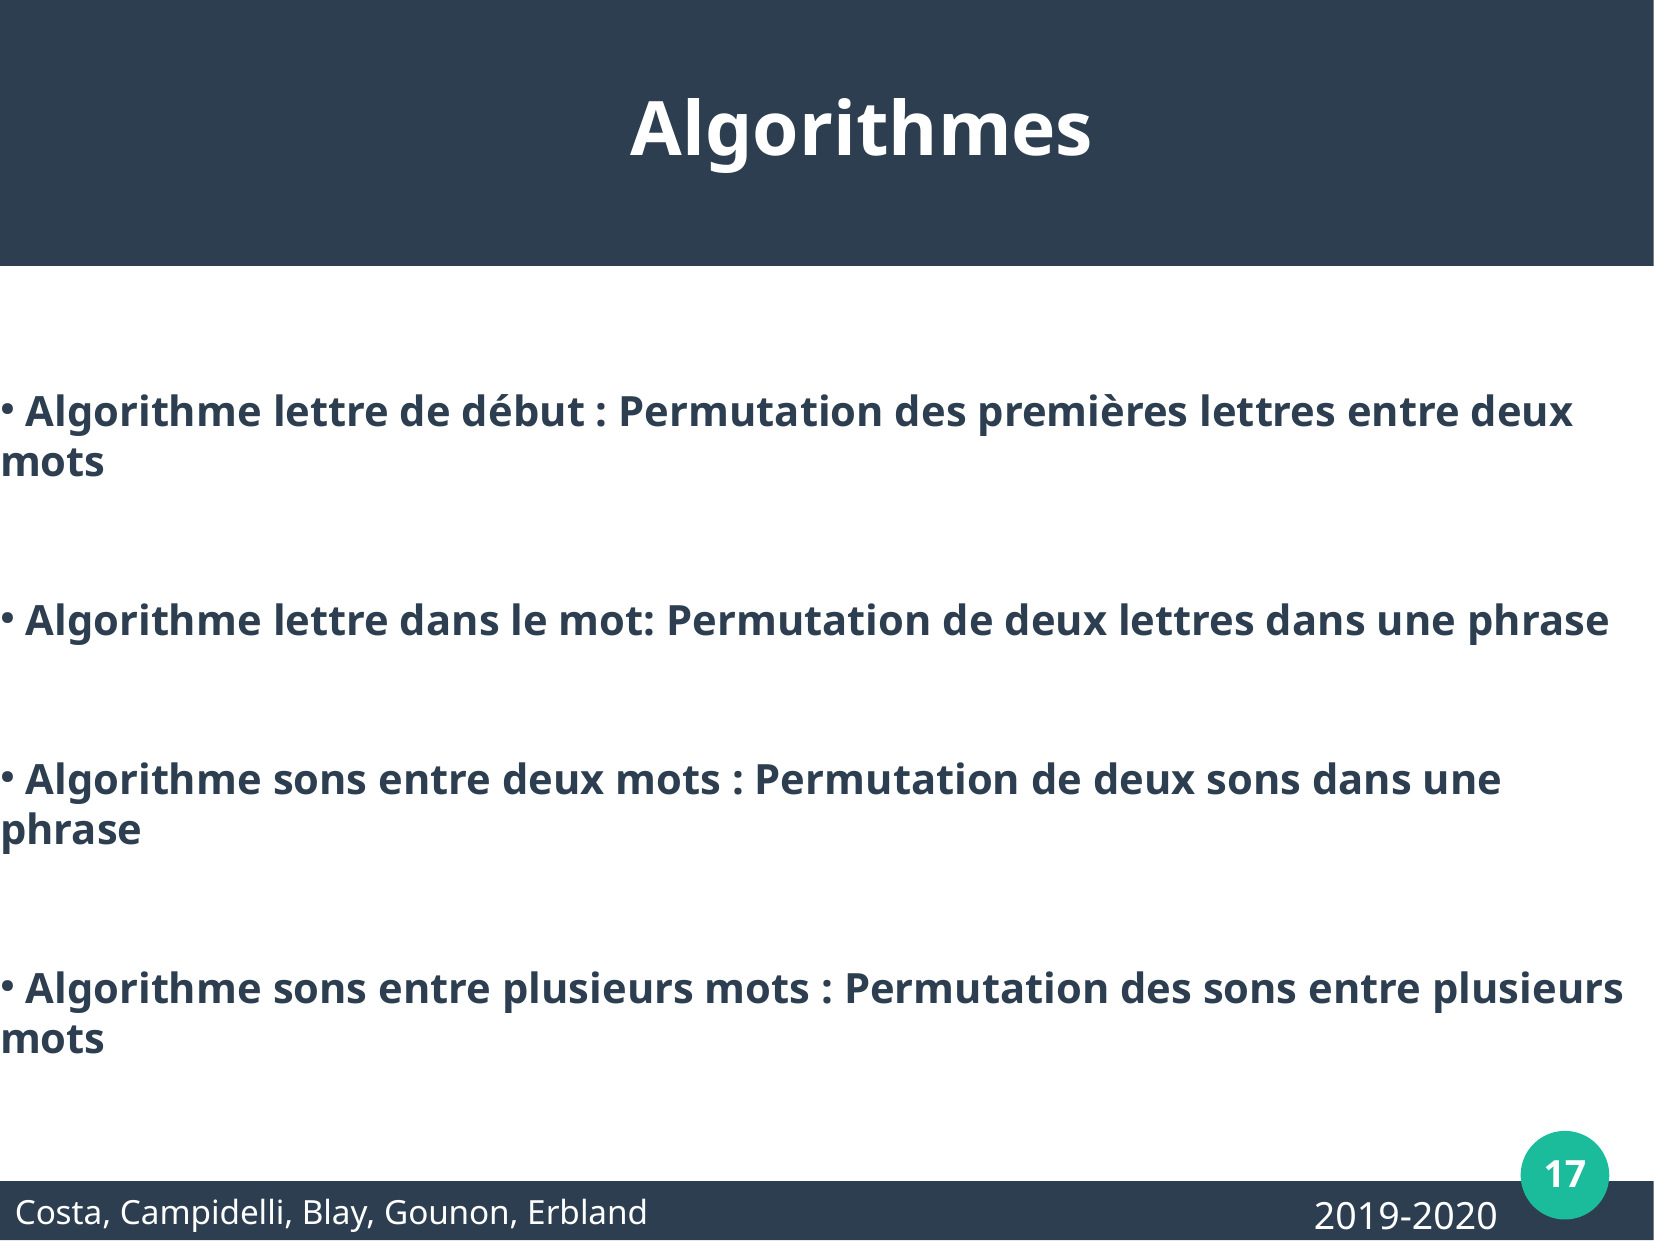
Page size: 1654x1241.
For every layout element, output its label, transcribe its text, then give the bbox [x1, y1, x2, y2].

text_box 2019-2020 [1299, 1181, 1536, 1241]
text_box Costa, Campidelli, Blay, Gounon, Erbland [0, 1181, 1299, 1241]
text_box Costa, Campidelli, Blay, Gounon, Erbland [1536, 1181, 1654, 1241]
title Algorithmes [543, 47, 1182, 205]
list Algorithme lettre de début : Permutation des premières lettres entre deux mots Algorithme lettre dans le mot: Permutation de deux lettres dans une phrase Algorithme sons entre deux mots : Permutation de deux sons dans une phrase Algorithme sons entre plusieurs mots : Permutation des sons entre plusieurs mots [0, 295, 1654, 1181]
